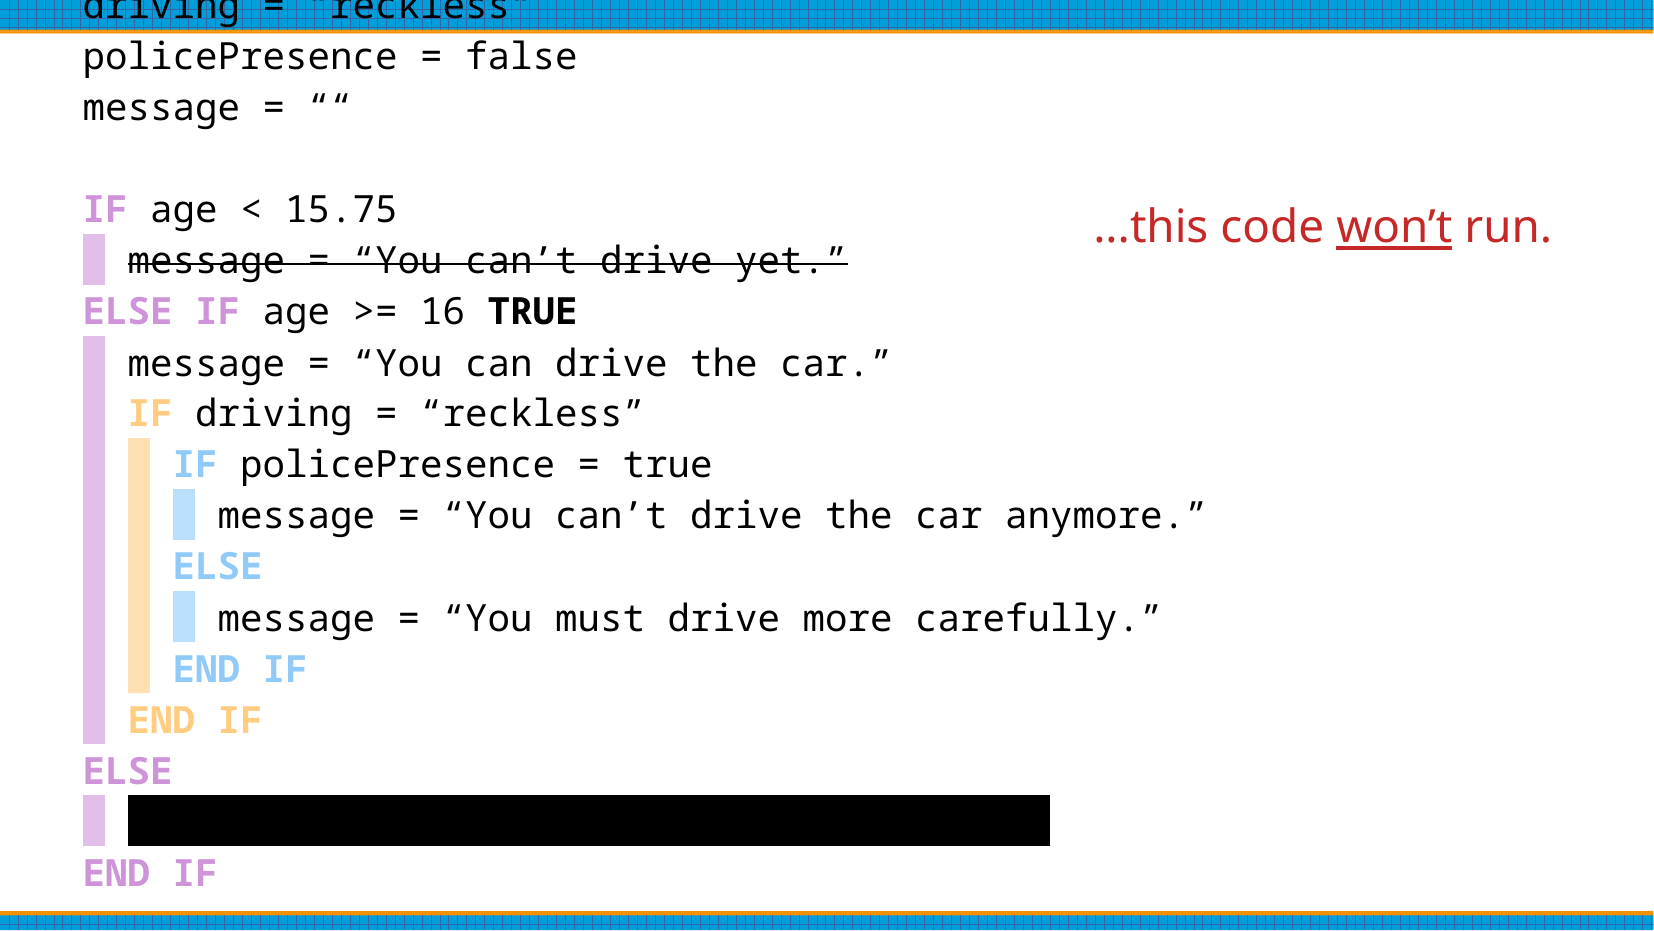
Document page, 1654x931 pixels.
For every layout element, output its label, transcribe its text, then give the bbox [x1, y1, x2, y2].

subtitle age = 16 driving = “reckless“ policePresence = false message = ““ IF age < 15.75 message = “You can’t drive yet.” ELSE IF age >= 16 TRUE message = “You can drive the car.” IF driving = “reckless” IF policePresence = true message = “You can’t drive the car anymore.” ELSE message = “You must drive more carefully.” END IF END IF ELSE message = “You can go to driving school.” END IF output message [82, 69, 1571, 858]
text_box ...this code won’t run. [1087, 75, 1613, 376]
